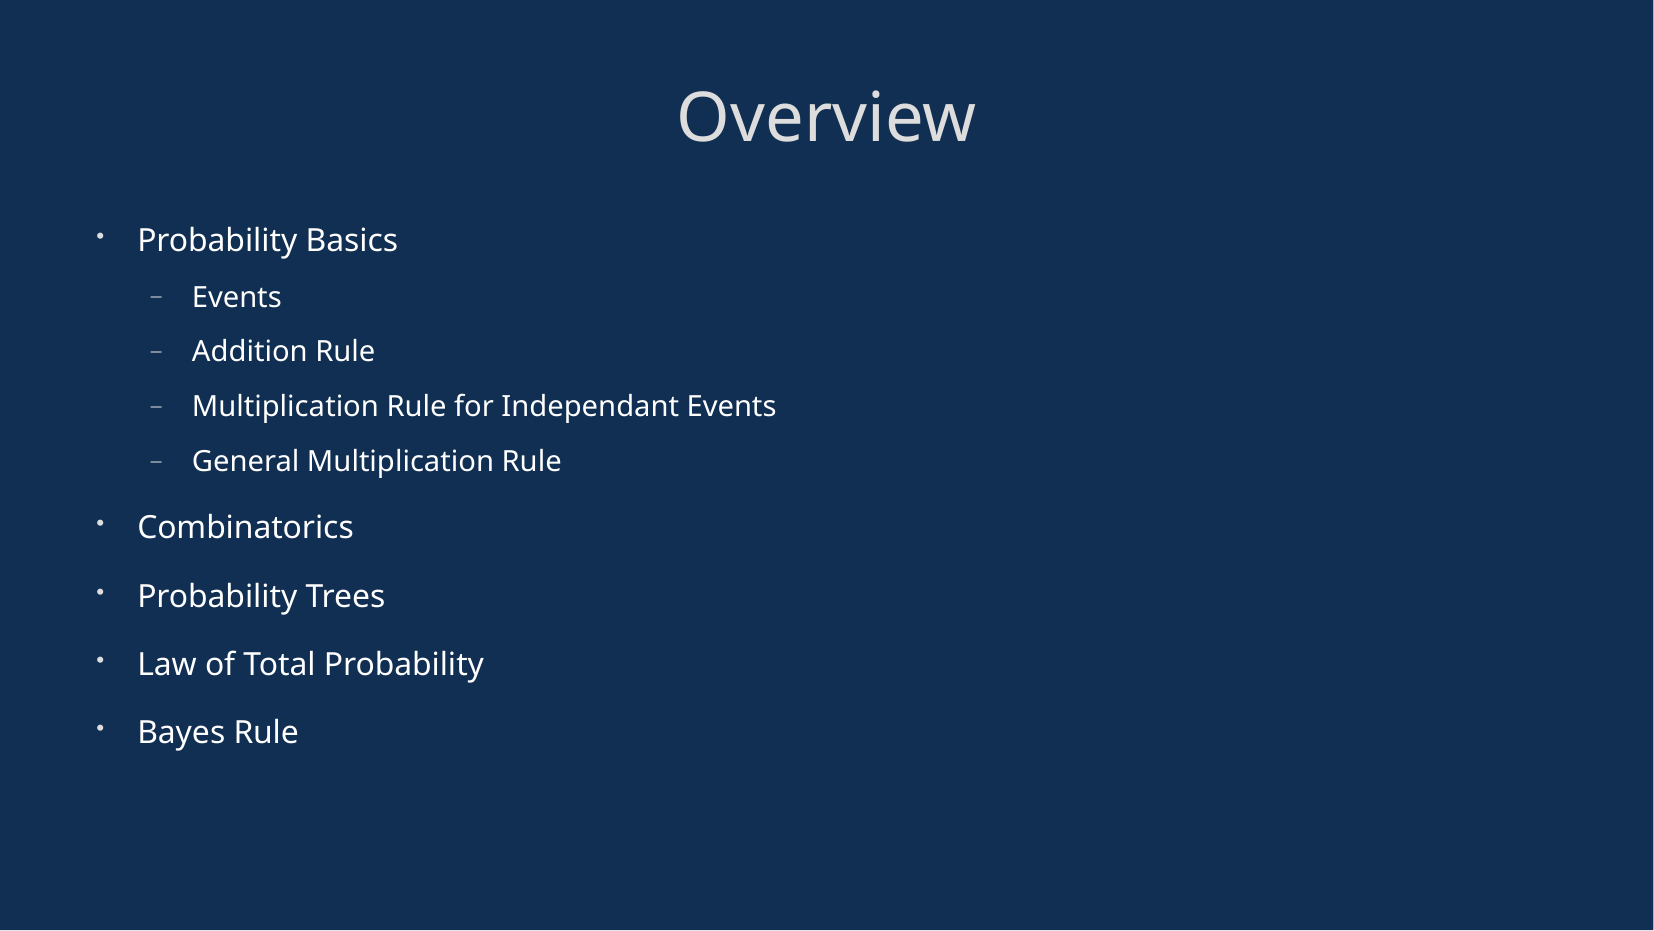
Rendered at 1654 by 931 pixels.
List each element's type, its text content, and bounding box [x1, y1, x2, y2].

title Overview [82, 37, 1571, 193]
list Probability Basics Events Addition Rule Multiplication Rule for Independant Events General Multiplication Rule Combinatorics Probability Trees Law of Total Probability Bayes Rule [82, 217, 1571, 758]
